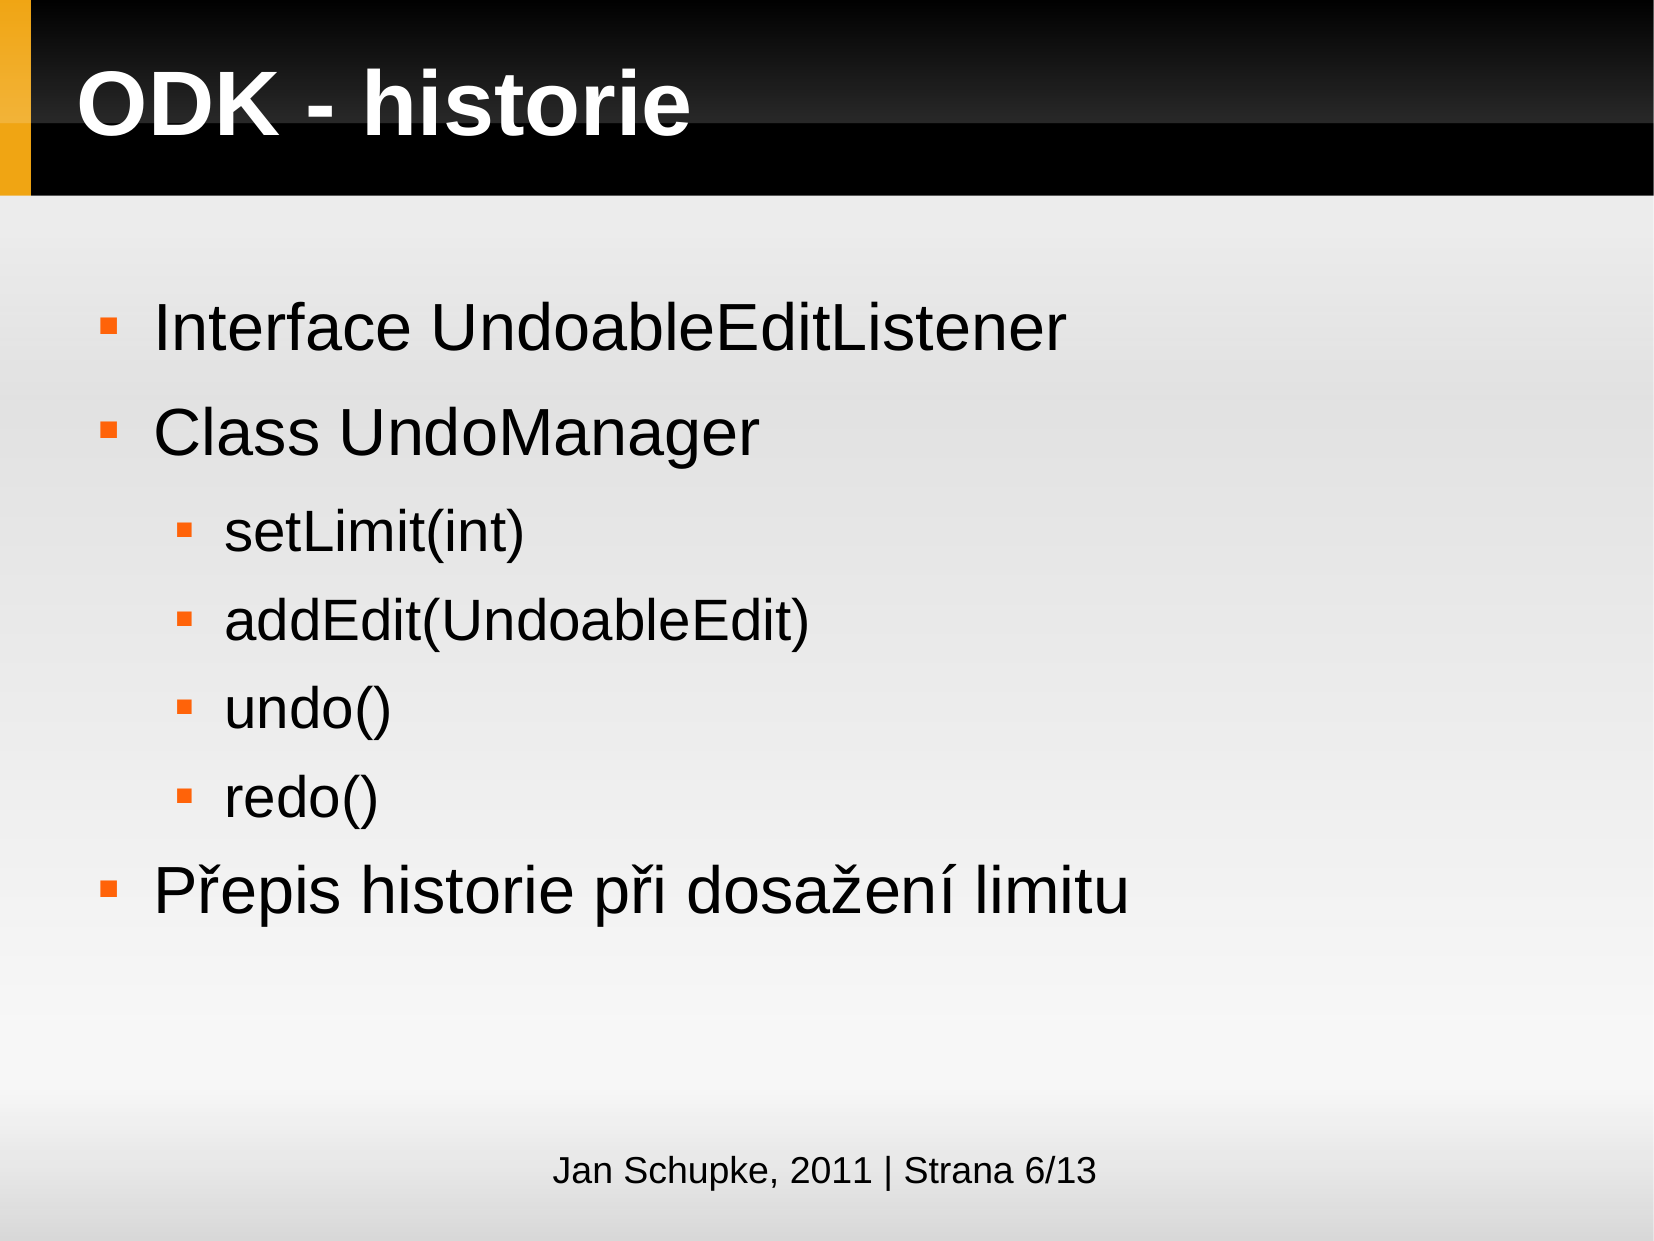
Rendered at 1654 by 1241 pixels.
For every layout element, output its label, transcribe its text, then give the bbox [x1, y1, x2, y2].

text_box Jan Schupke, 2011 | Strana <number>/13 [525, 1141, 1126, 1201]
title ODK - historie [76, 7, 1565, 200]
picture [0, 0, 1654, 1241]
list Interface UndoableEditListener Class UndoManager setLimit(int) addEdit(UndoableEdit) undo() redo() Přepis historie při dosažení limitu [82, 290, 1571, 1094]
